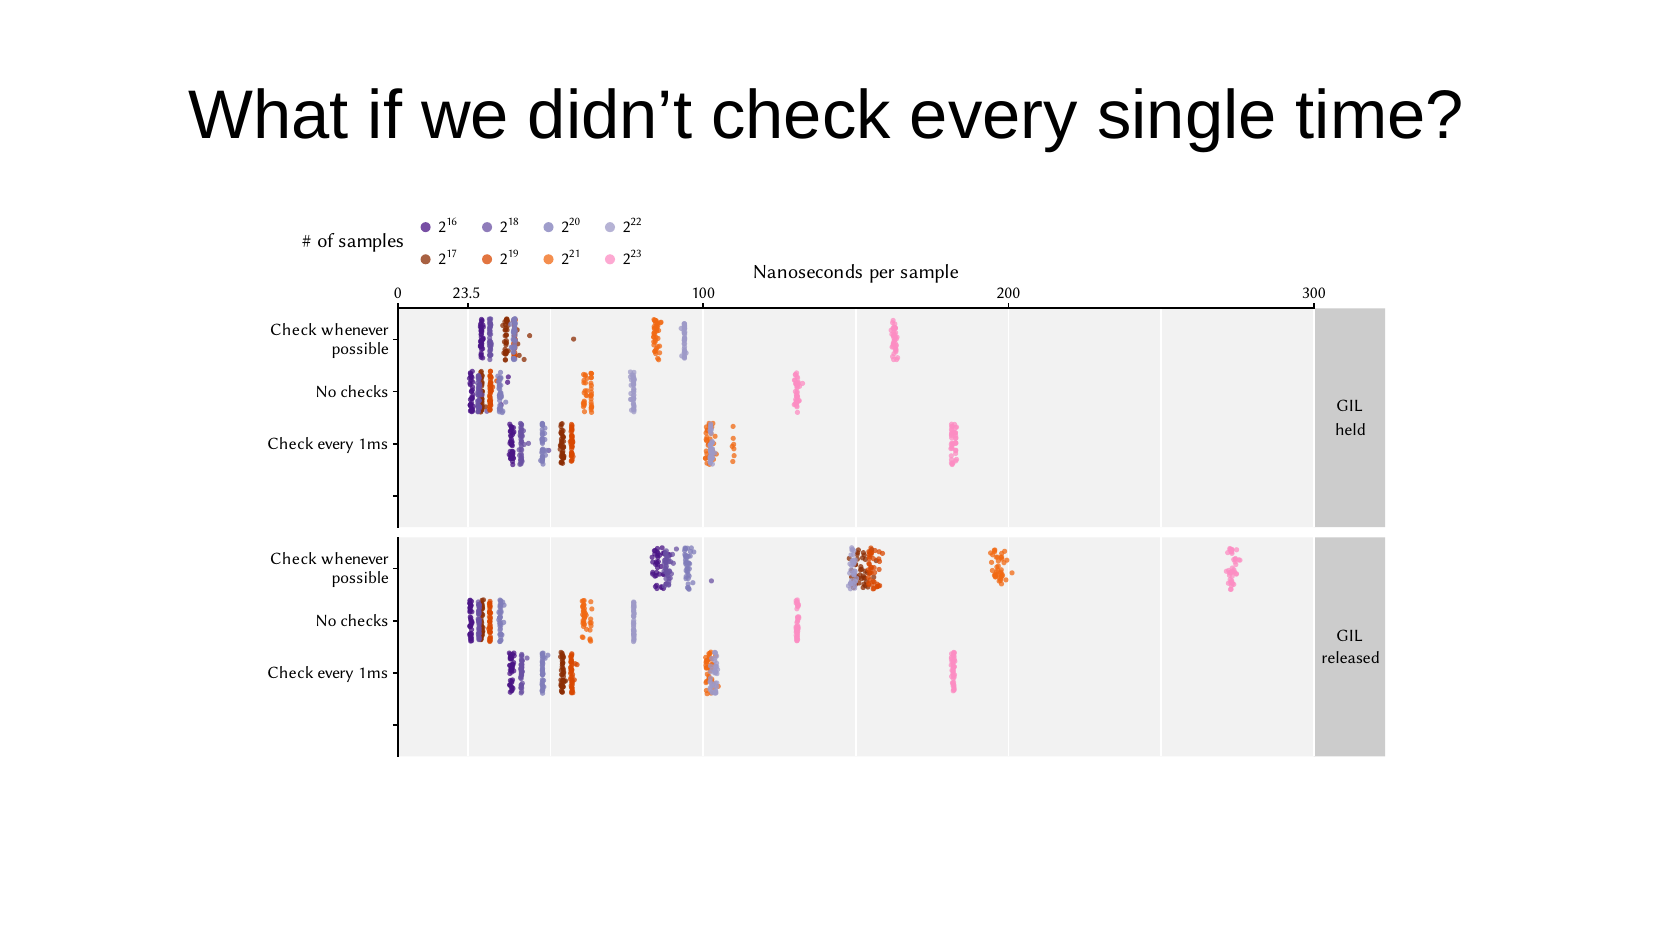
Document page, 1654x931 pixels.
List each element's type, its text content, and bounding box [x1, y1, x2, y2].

title What if we didn’t check every single time? [82, 37, 1571, 193]
picture [268, 217, 1386, 758]
